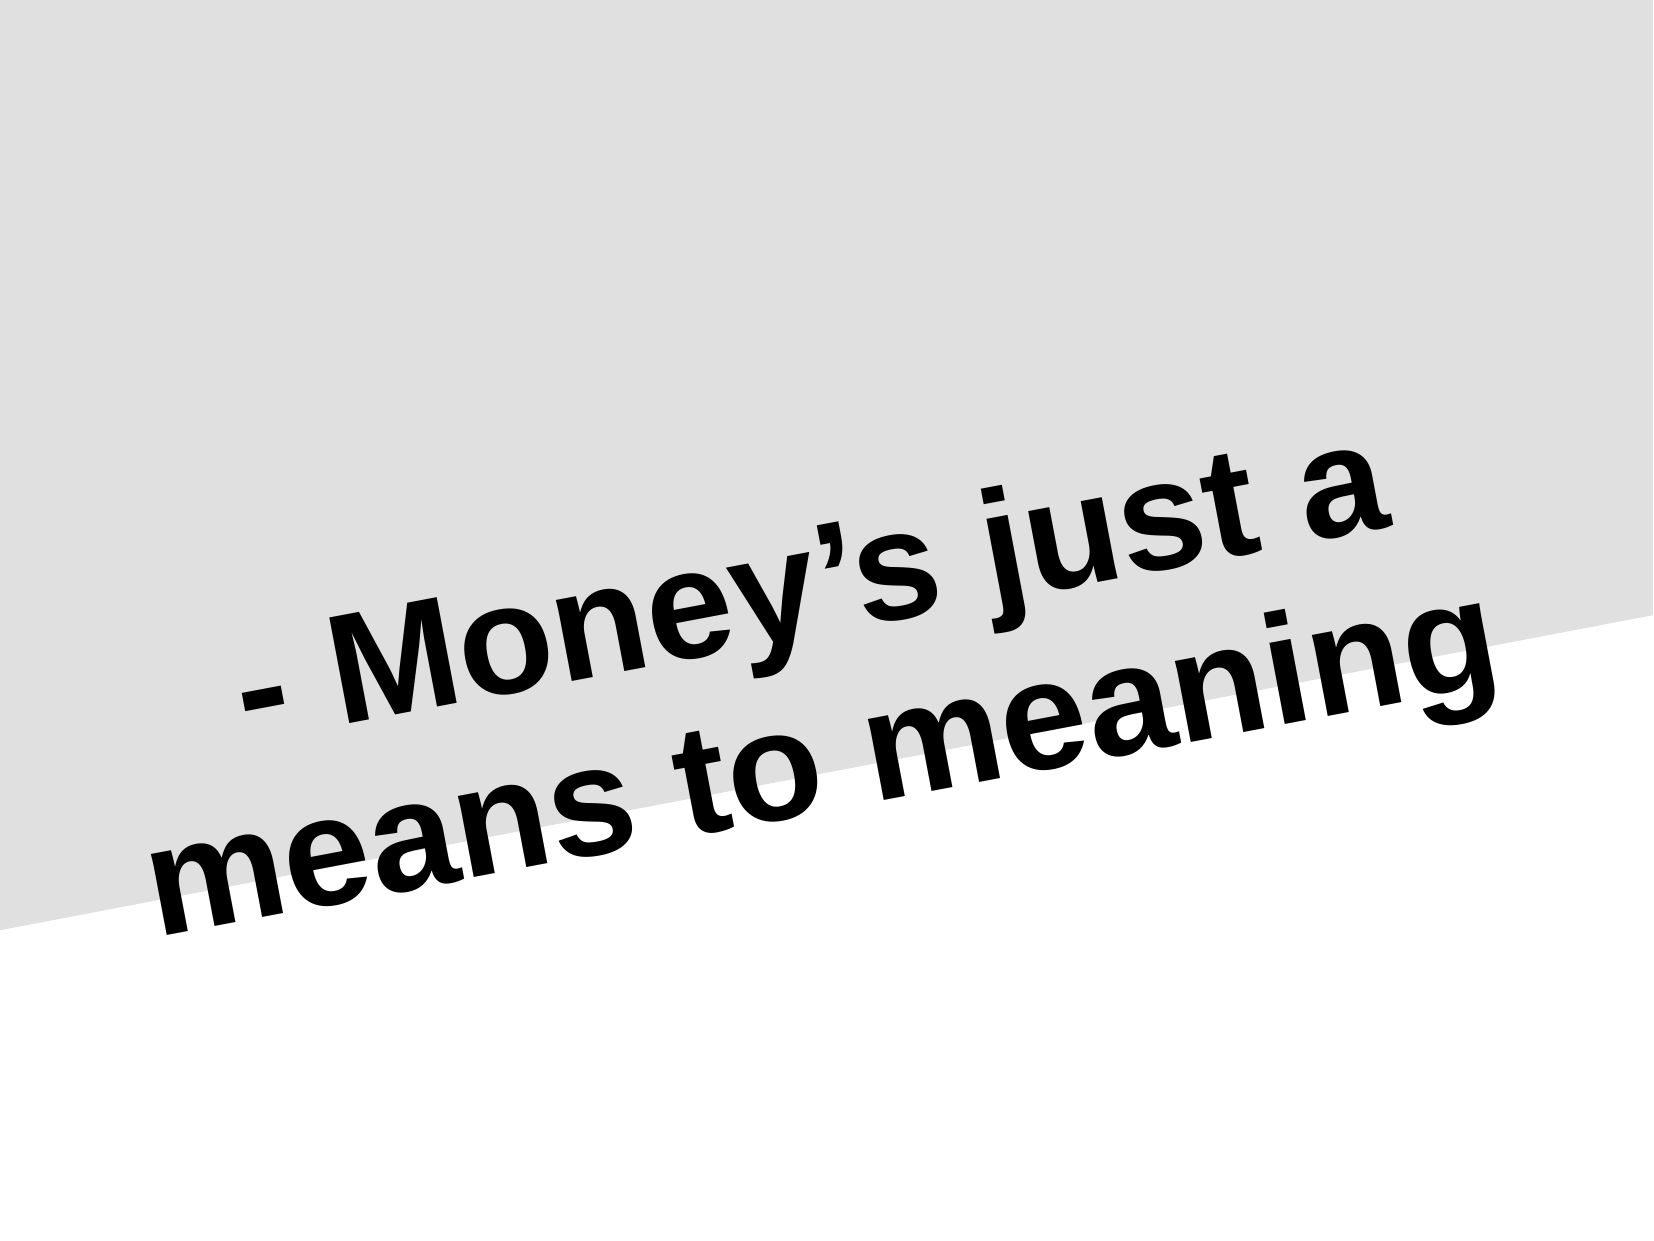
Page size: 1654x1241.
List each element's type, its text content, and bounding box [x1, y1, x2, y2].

text_box [100, 637, 1556, 1040]
title - Money’s just a means to meaning [62, 356, 1589, 904]
